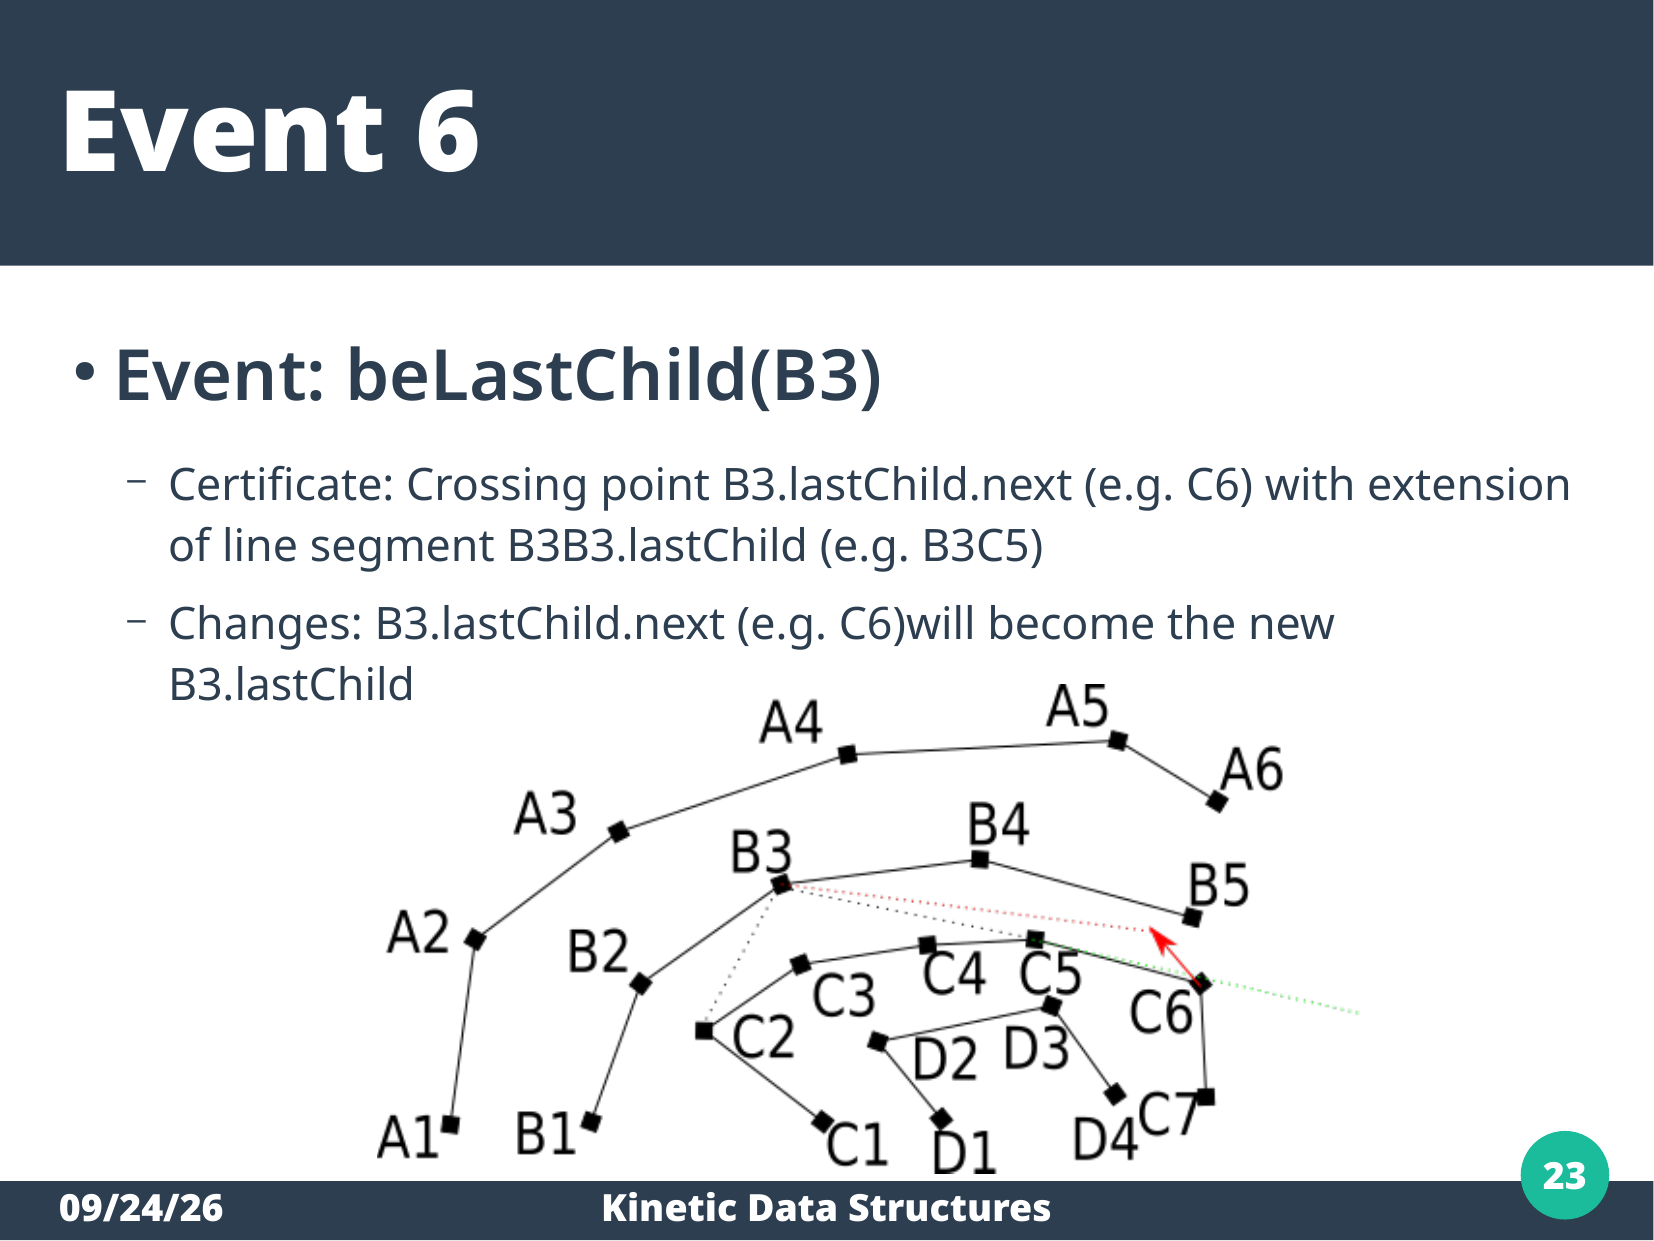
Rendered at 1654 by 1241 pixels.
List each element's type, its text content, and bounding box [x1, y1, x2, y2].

title Event 6 [59, 49, 1595, 207]
picture [377, 684, 1364, 1174]
list Event: beLastChild(B3) Certificate: Crossing point B3.lastChild.next (e.g. C6) with extension of line segment B3B3.lastChild (e.g. B3C5) Changes: B3.lastChild.next (e.g. C6)will become the new B3.lastChild [59, 324, 1595, 720]
